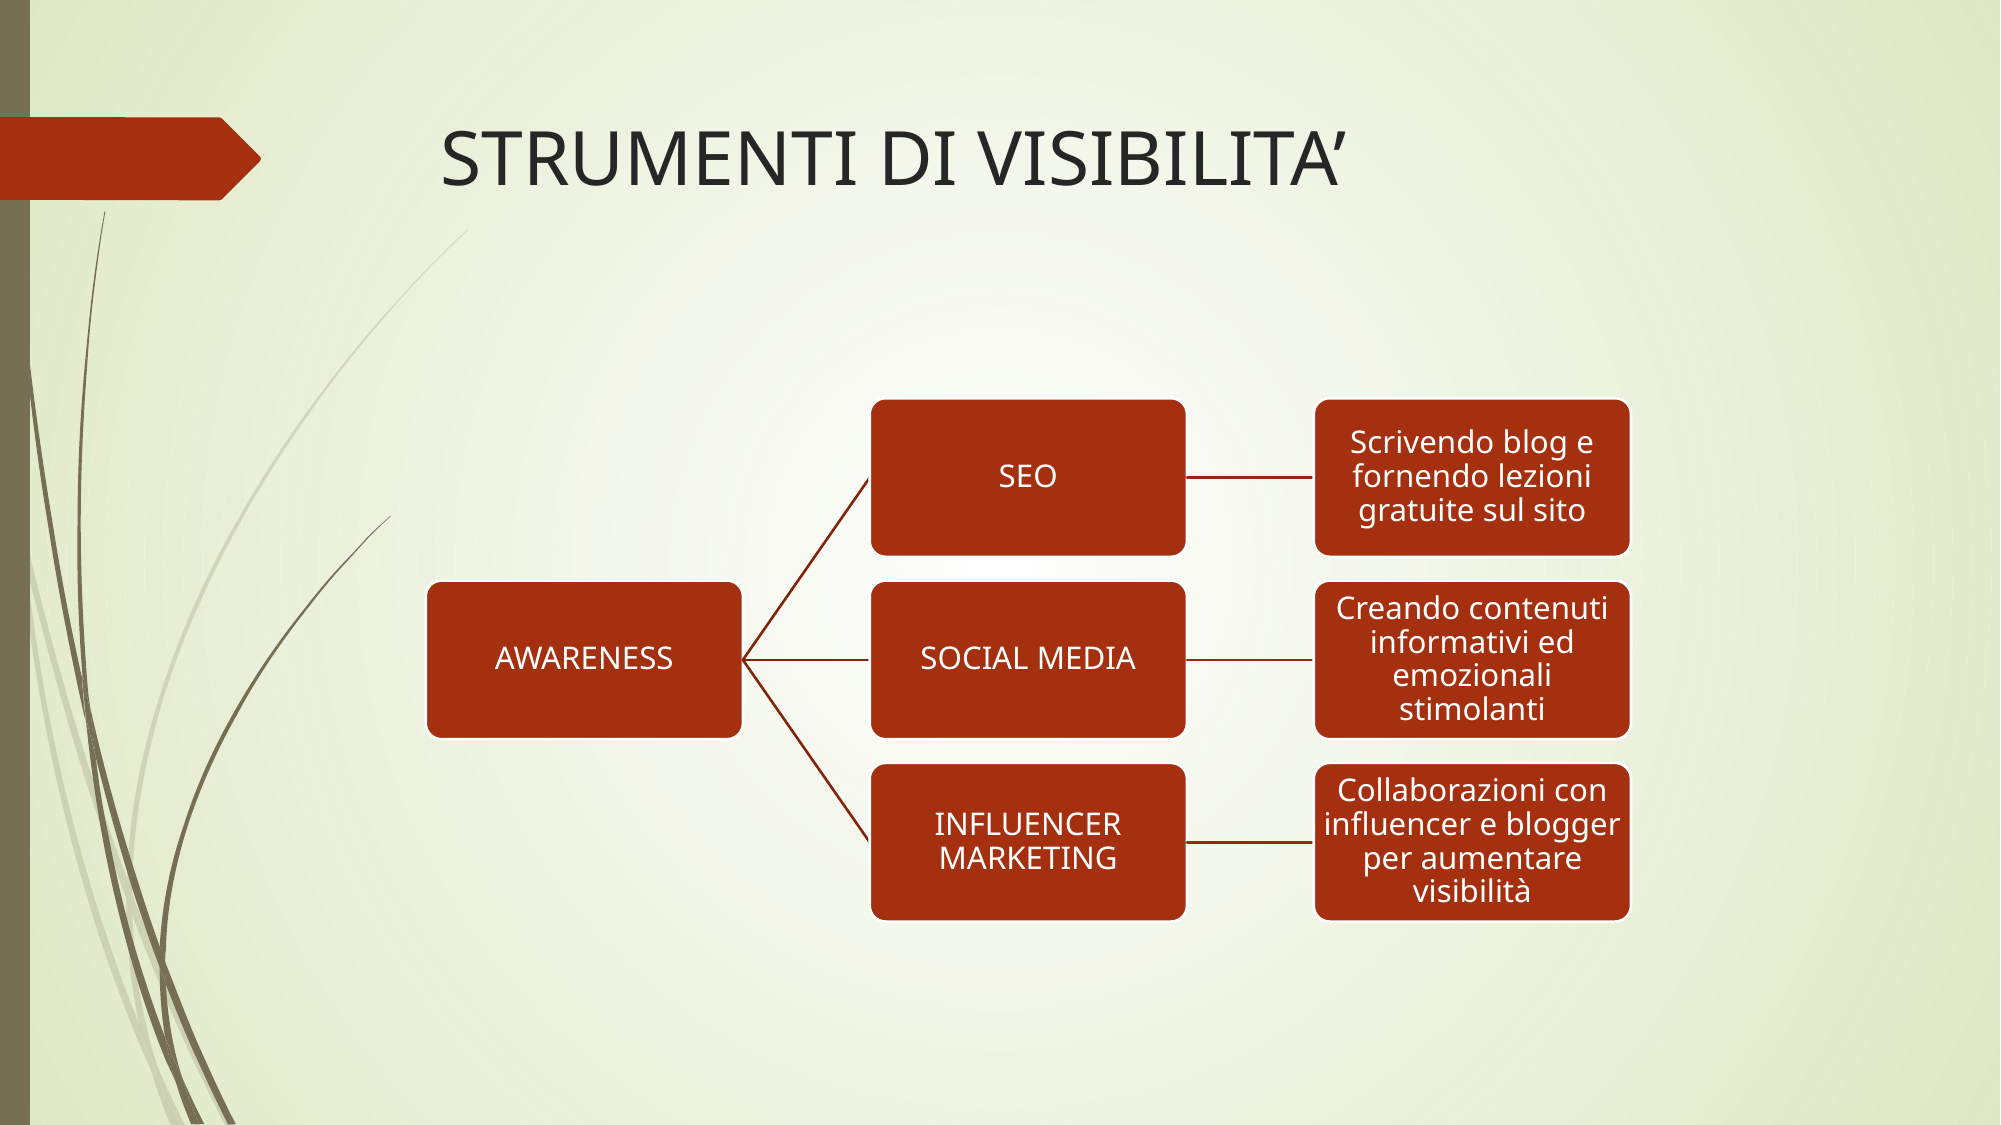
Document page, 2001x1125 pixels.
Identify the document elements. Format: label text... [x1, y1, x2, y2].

text_box SOCIAL MEDIA [869, 580, 1187, 740]
text_box Scrivendo blog e fornendo lezioni gratuite sul sito [1313, 398, 1631, 557]
title STRUMENTI DI VISIBILITA’ [425, 102, 1888, 313]
text_box SEO [869, 398, 1187, 557]
text_box AWARENESS [425, 580, 743, 740]
text_box Collaborazioni con influencer e blogger per aumentare visibilità [1313, 762, 1631, 922]
text_box INFLUENCER MARKETING [869, 762, 1187, 922]
text_box Creando contenuti informativi ed emozionali stimolanti [1313, 580, 1631, 740]
